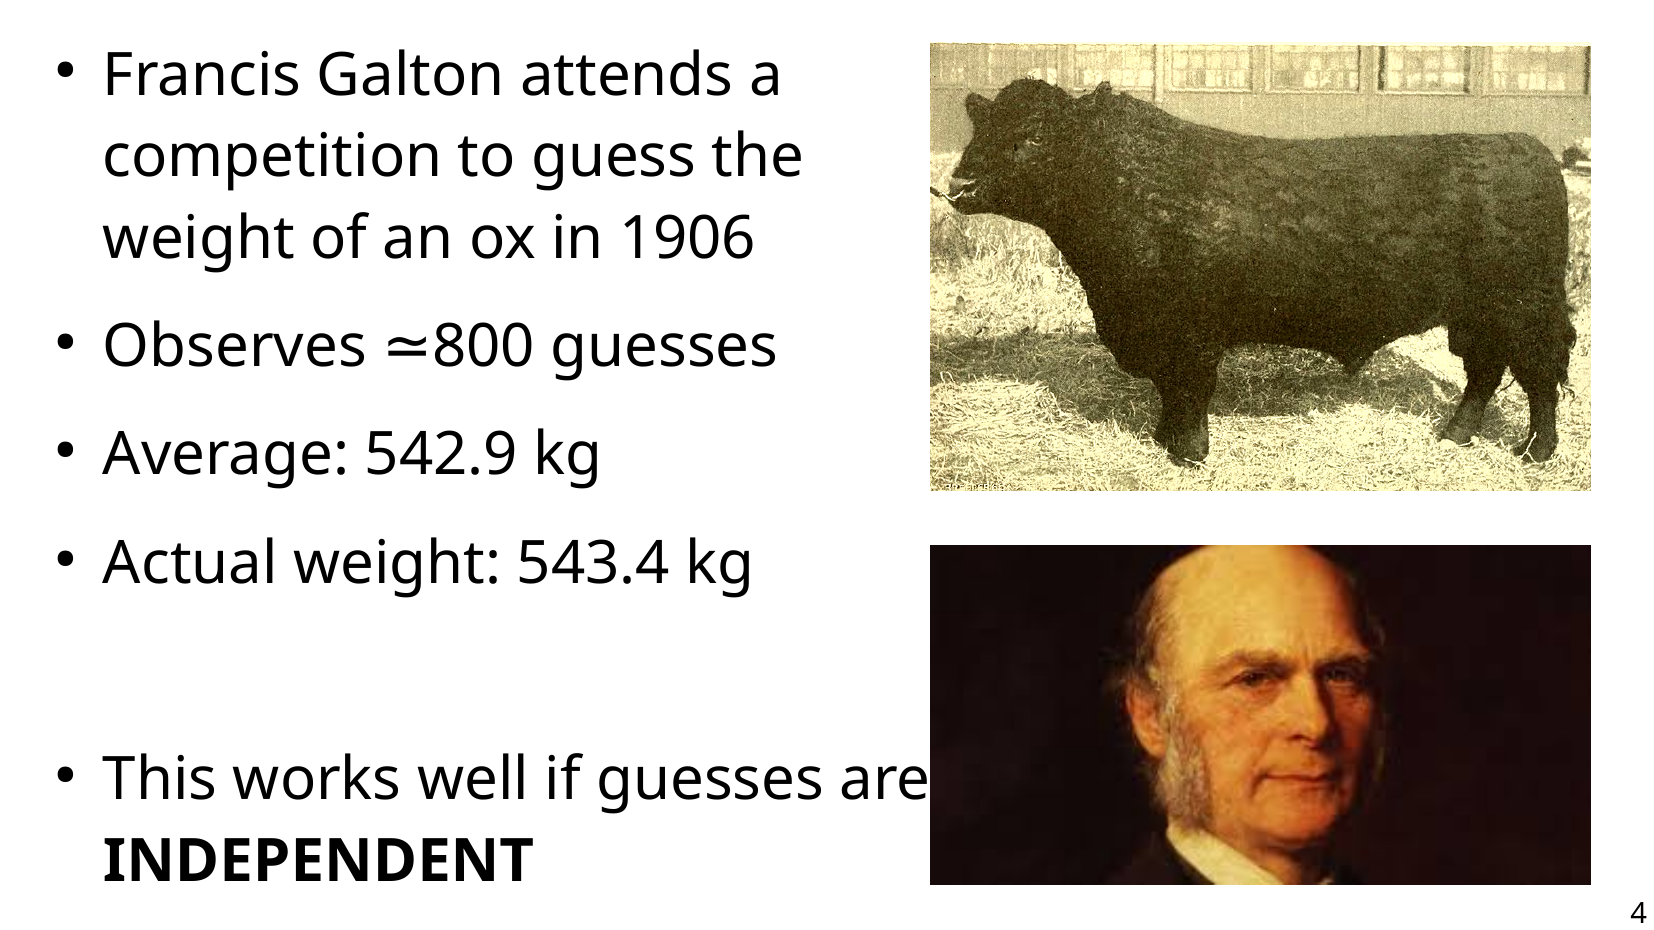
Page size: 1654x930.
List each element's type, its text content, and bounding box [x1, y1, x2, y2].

picture [930, 42, 1591, 491]
list Francis Galton attends a competition to guess the weight of an ox in 1906 Observes ≃800 guesses Average: 542.9 kg Actual weight: 543.4 kg This works well if guesses are INDEPENDENT [39, 30, 987, 901]
picture [930, 545, 1591, 886]
